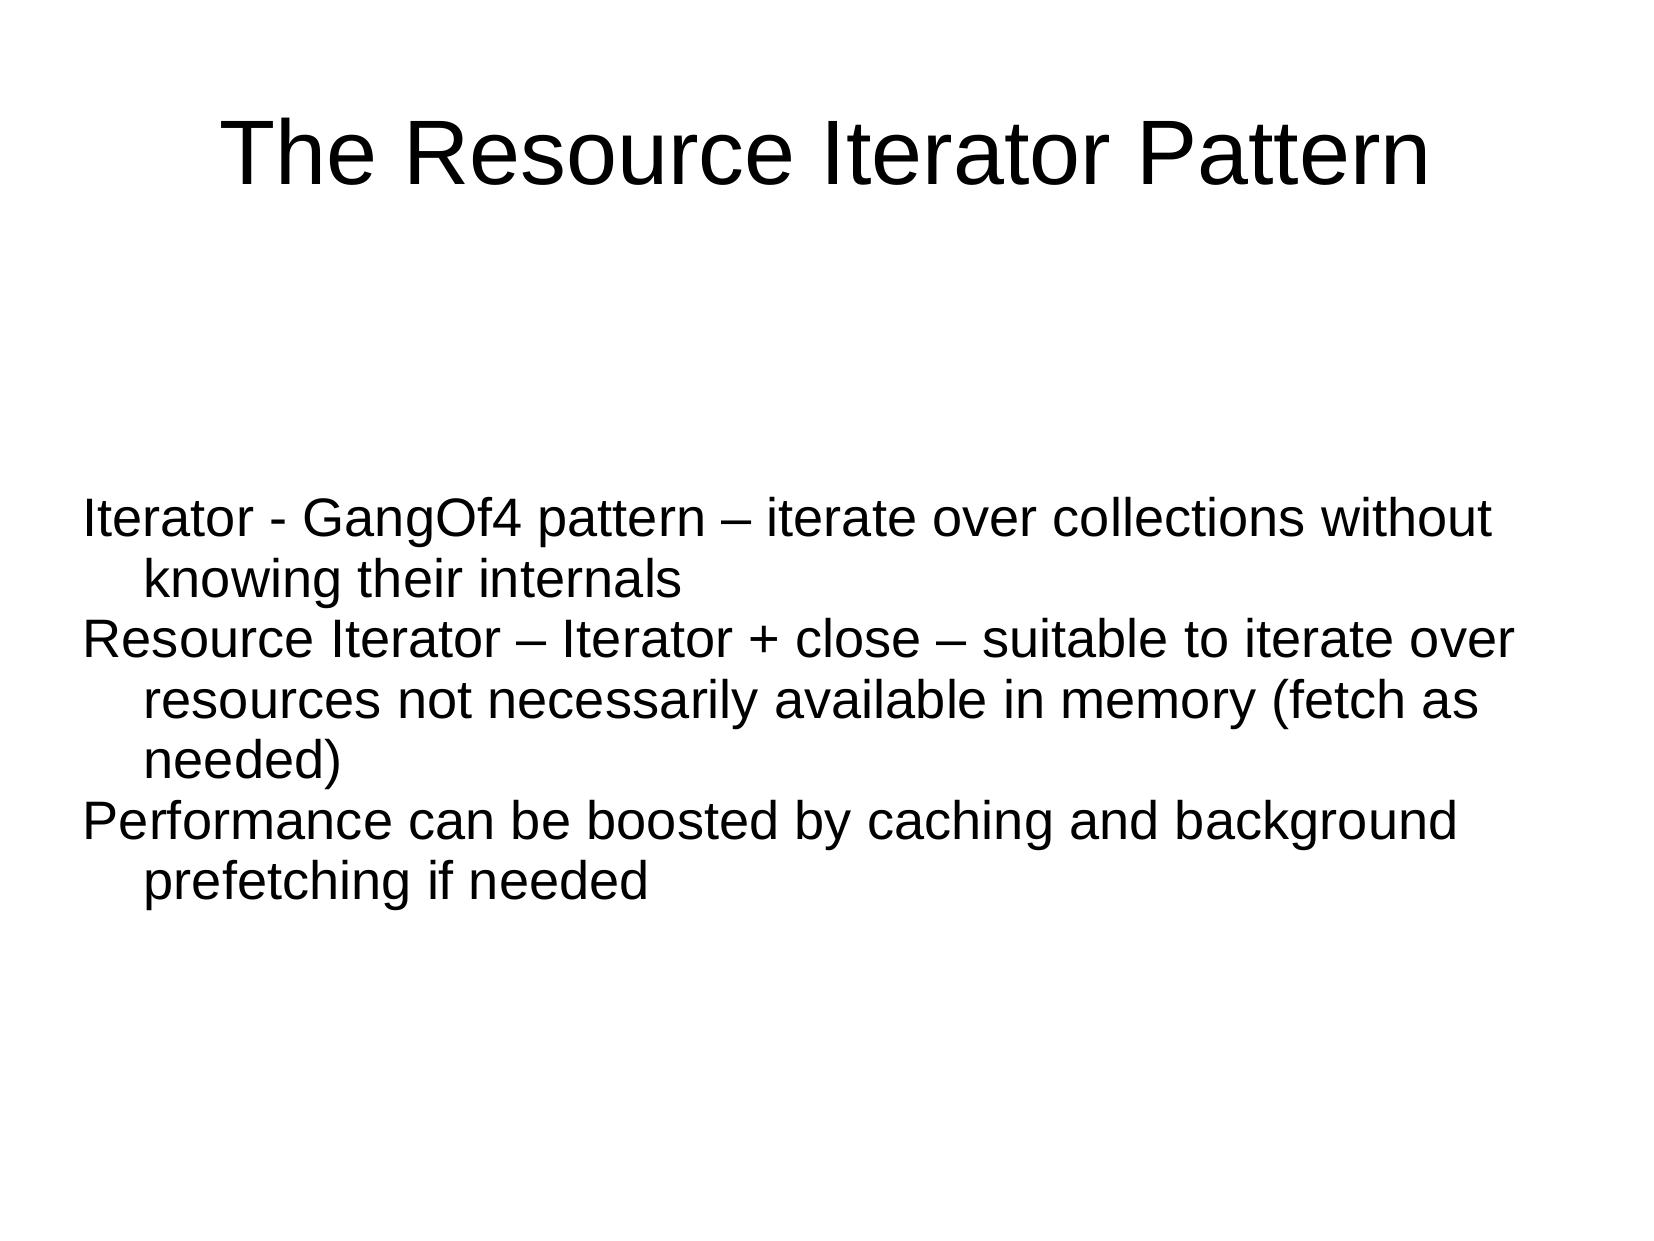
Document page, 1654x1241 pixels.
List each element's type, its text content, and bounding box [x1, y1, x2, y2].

subtitle Iterator - GangOf4 pattern – iterate over collections without knowing their internals Resource Iterator – Iterator + close – suitable to iterate over resources not necessarily available in memory (fetch as needed) Performance can be boosted by caching and background prefetching if needed [82, 297, 1571, 1102]
title The Resource Iterator Pattern [82, 49, 1571, 257]
